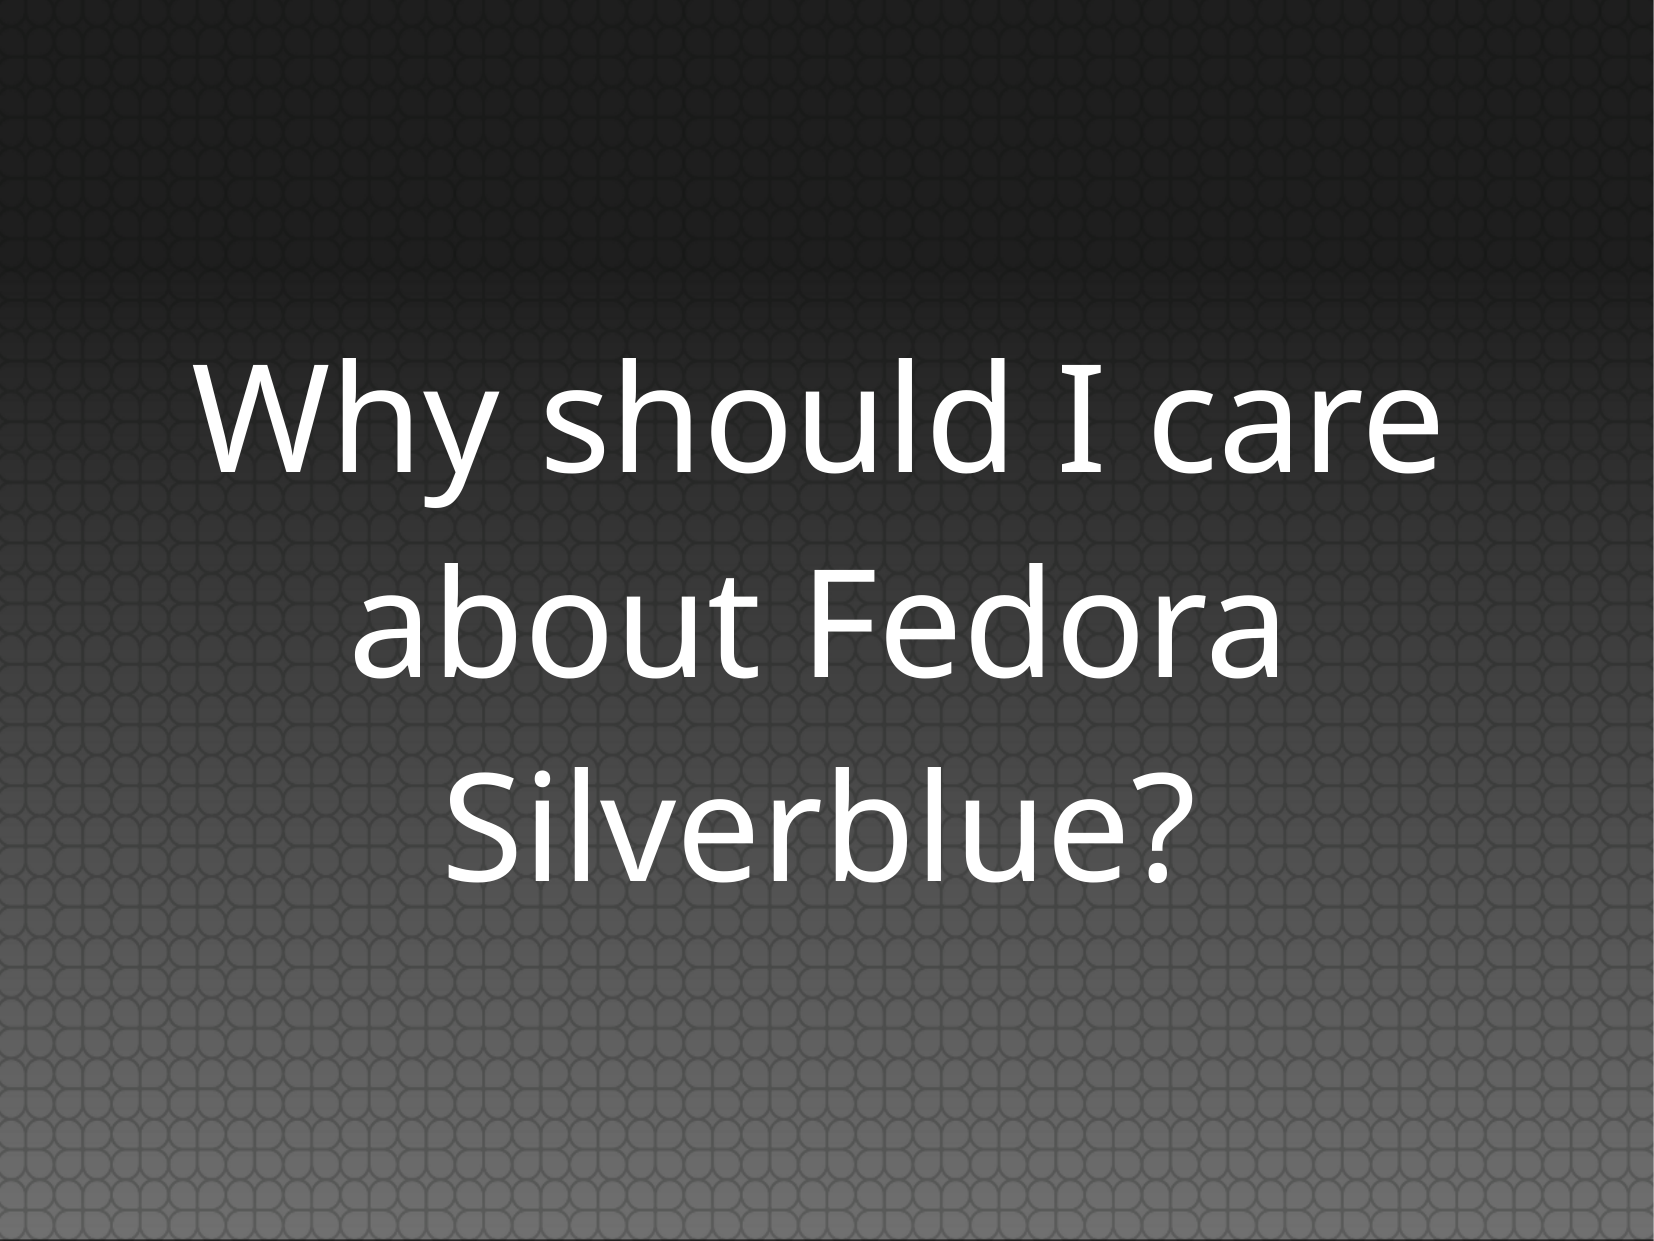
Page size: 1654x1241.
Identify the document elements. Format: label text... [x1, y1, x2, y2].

picture [0, 0, 1654, 1241]
title Why should I care about Fedora Silverblue? [75, 356, 1564, 881]
